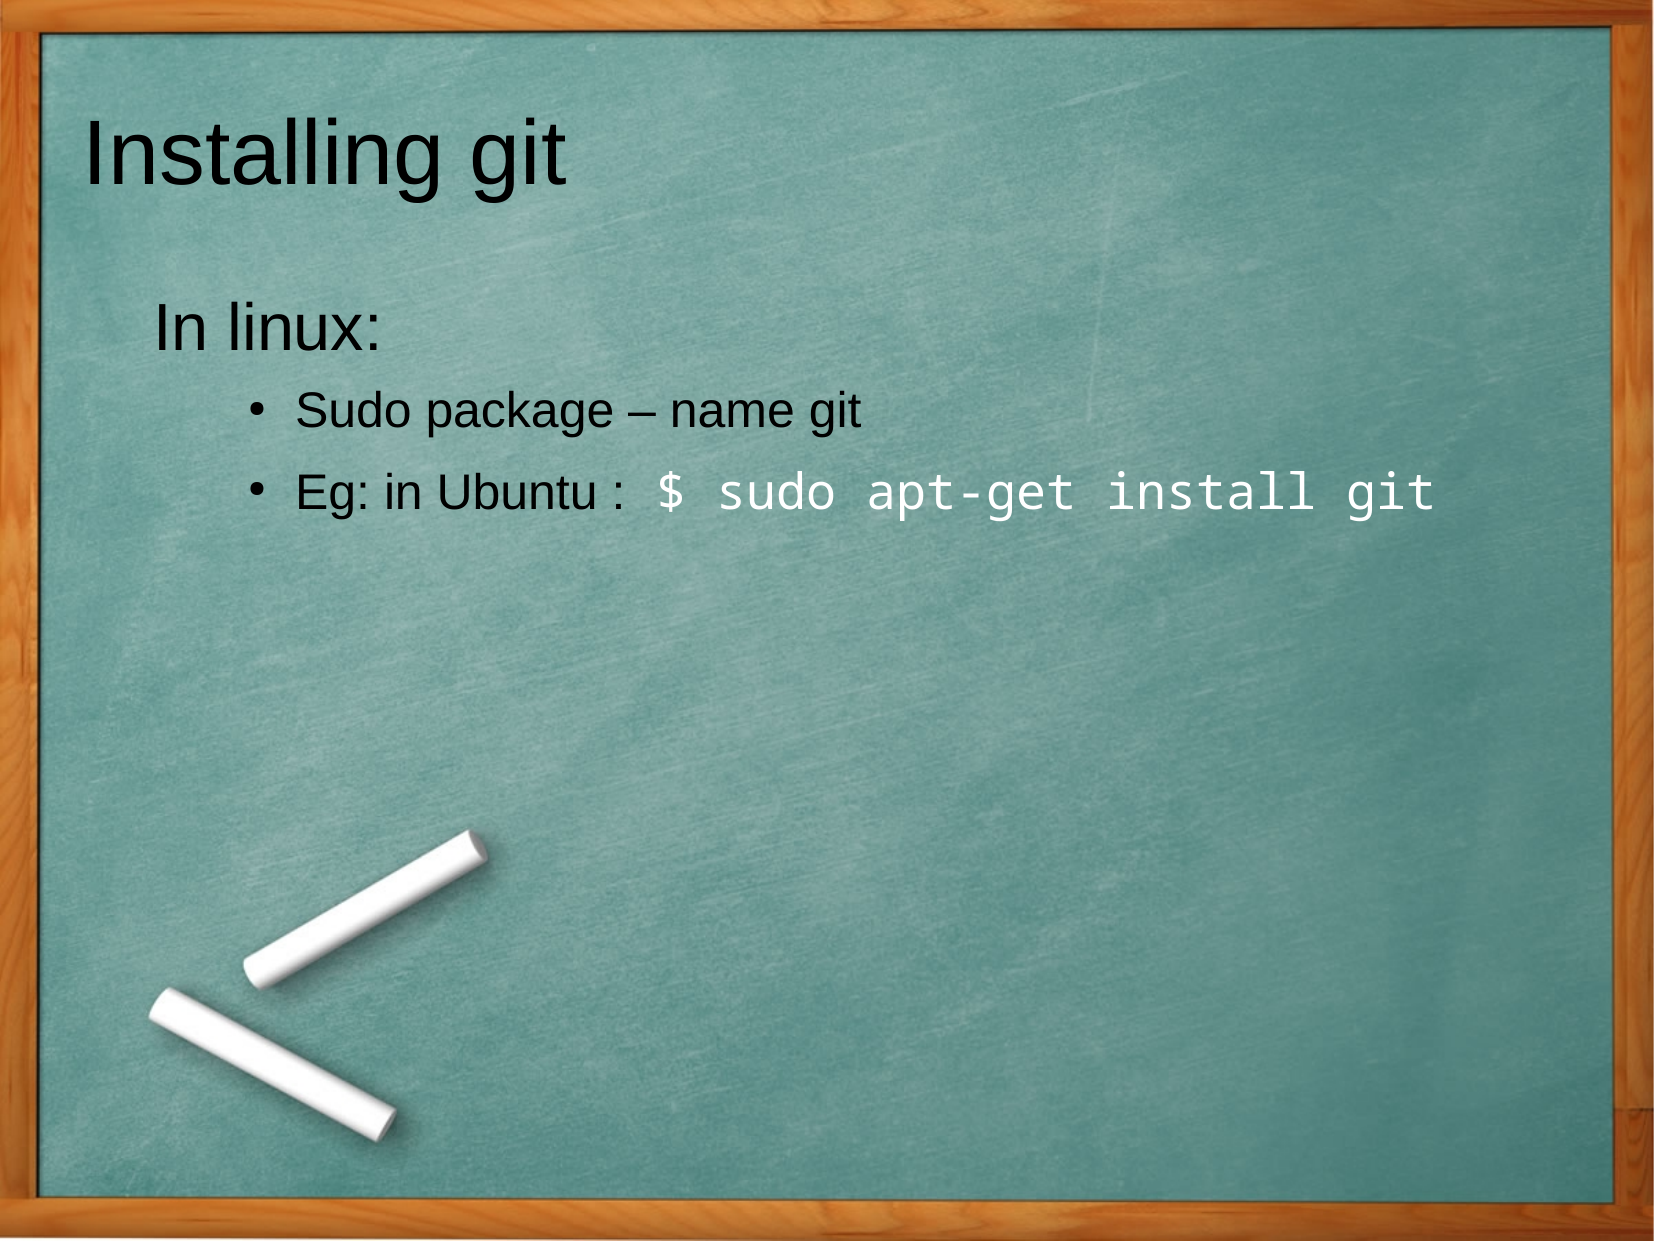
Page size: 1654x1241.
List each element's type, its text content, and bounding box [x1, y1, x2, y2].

list In linux: Sudo package – name git Eg: in Ubuntu : $ sudo apt-get install git [82, 290, 1571, 1010]
picture [0, 0, 1654, 1241]
title Installing git [82, 49, 1571, 257]
